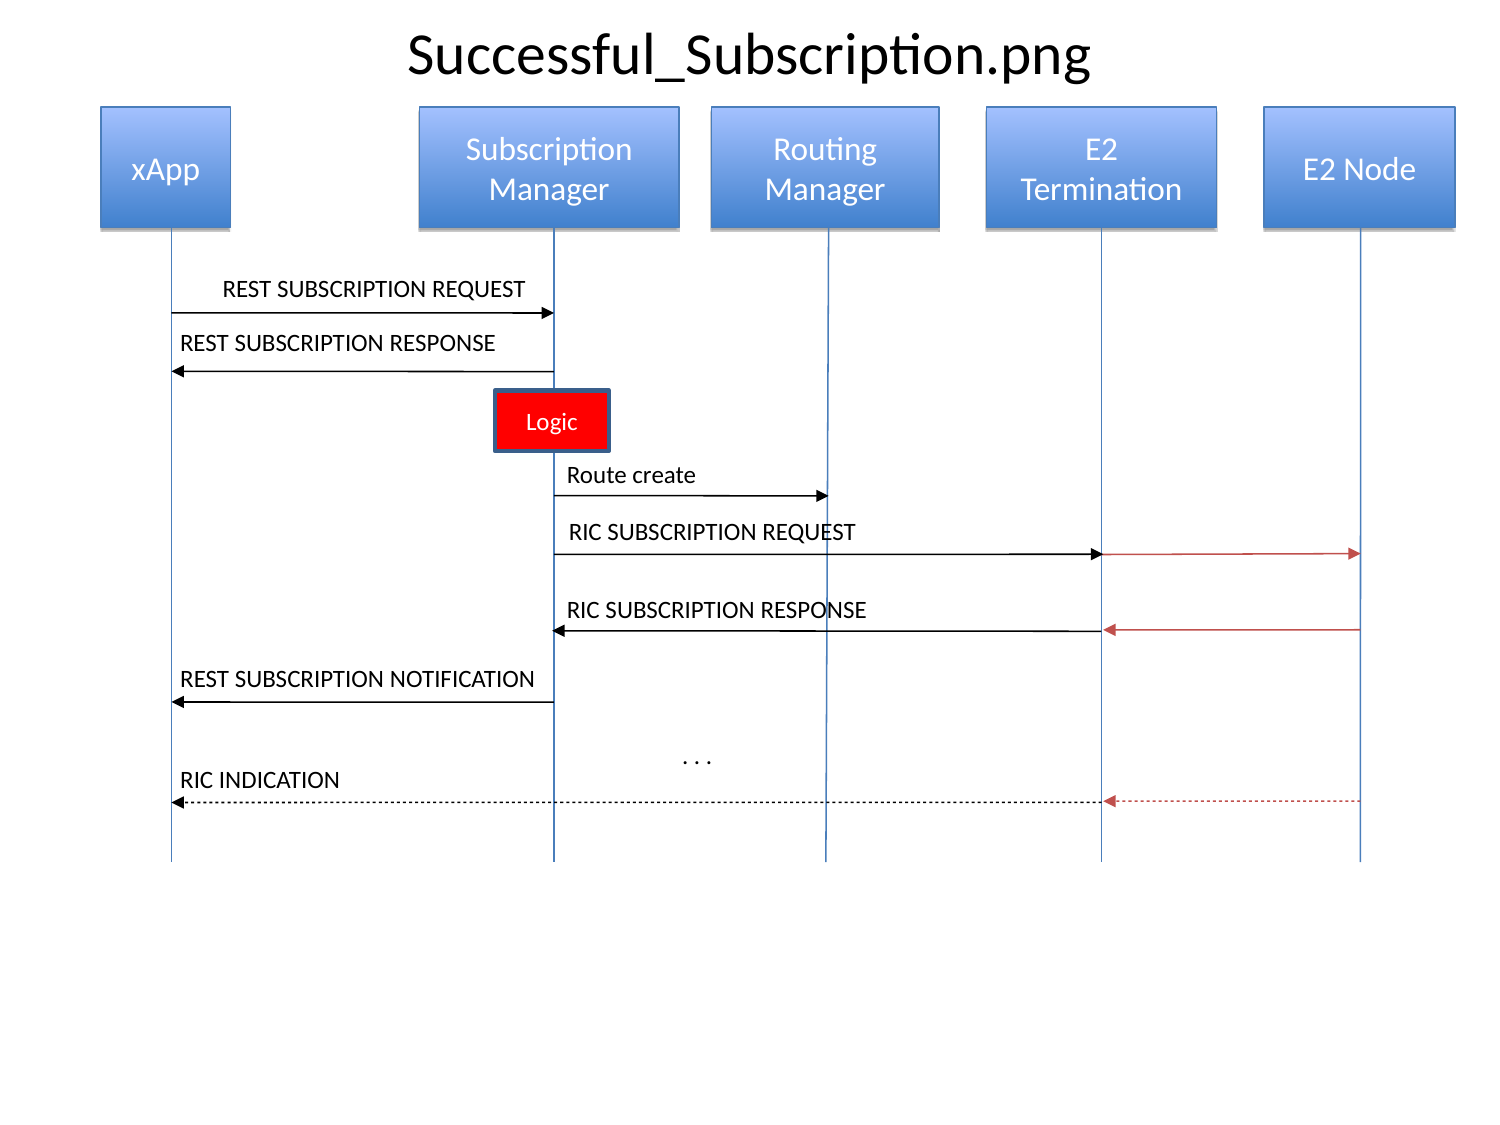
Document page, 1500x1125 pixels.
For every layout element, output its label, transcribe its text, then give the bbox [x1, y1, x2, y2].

text_box REST SUBSCRIPTION REQUEST [207, 265, 541, 310]
text_box REST SUBSCRIPTION NOTIFICATION [165, 655, 638, 701]
text_box . . . [667, 732, 751, 778]
text_box Routing Manager [711, 107, 939, 228]
text_box Subscription Manager [419, 107, 680, 228]
title Successful_Subscription.png [75, 7, 1425, 95]
text_box Logic [494, 390, 609, 452]
text_box RIC SUBSCRIPTION REQUEST [553, 507, 948, 553]
text_box E2 Termination [986, 107, 1217, 228]
text_box RIC SUBSCRIPTION RESPONSE [552, 586, 963, 632]
text_box RIC INDICATION [165, 755, 638, 801]
text_box Route create [552, 451, 774, 496]
text_box xApp [101, 107, 231, 228]
text_box REST SUBSCRIPTION RESPONSE [165, 318, 603, 364]
text_box E2 Node [1264, 107, 1455, 228]
